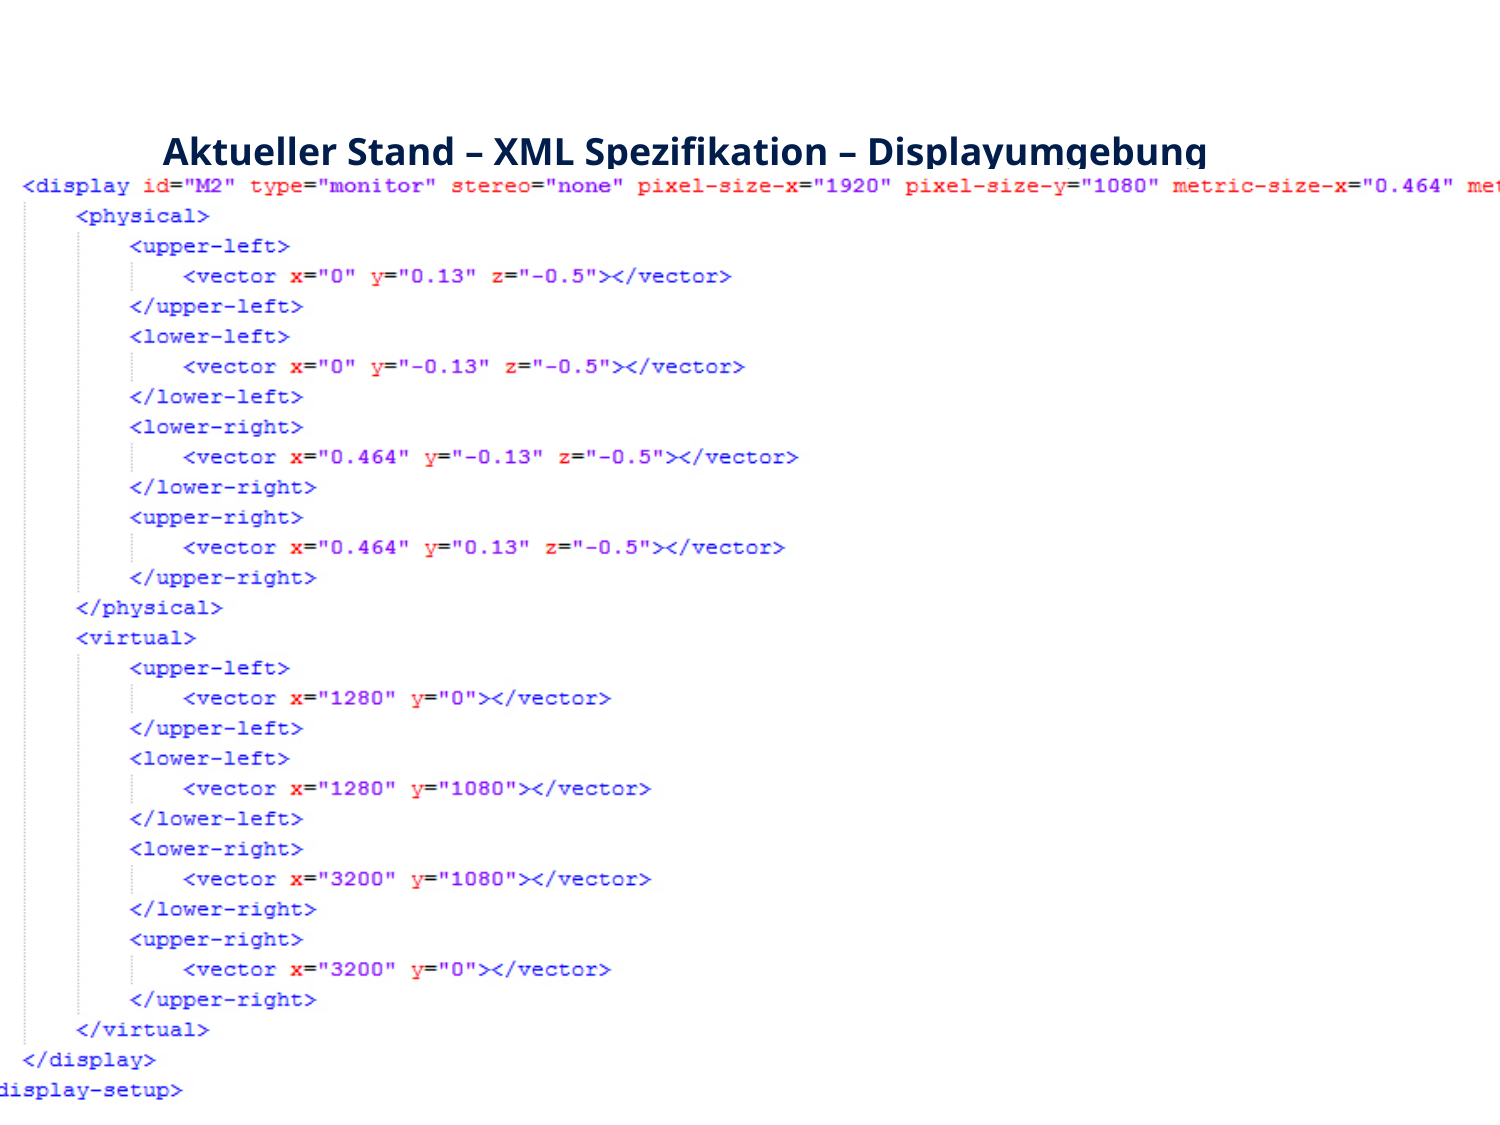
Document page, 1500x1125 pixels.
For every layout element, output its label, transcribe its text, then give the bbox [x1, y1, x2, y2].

list Aktueller Stand – XML Spezifikation – Displayumgebung [162, 118, 1418, 169]
picture [0, 169, 1500, 1105]
